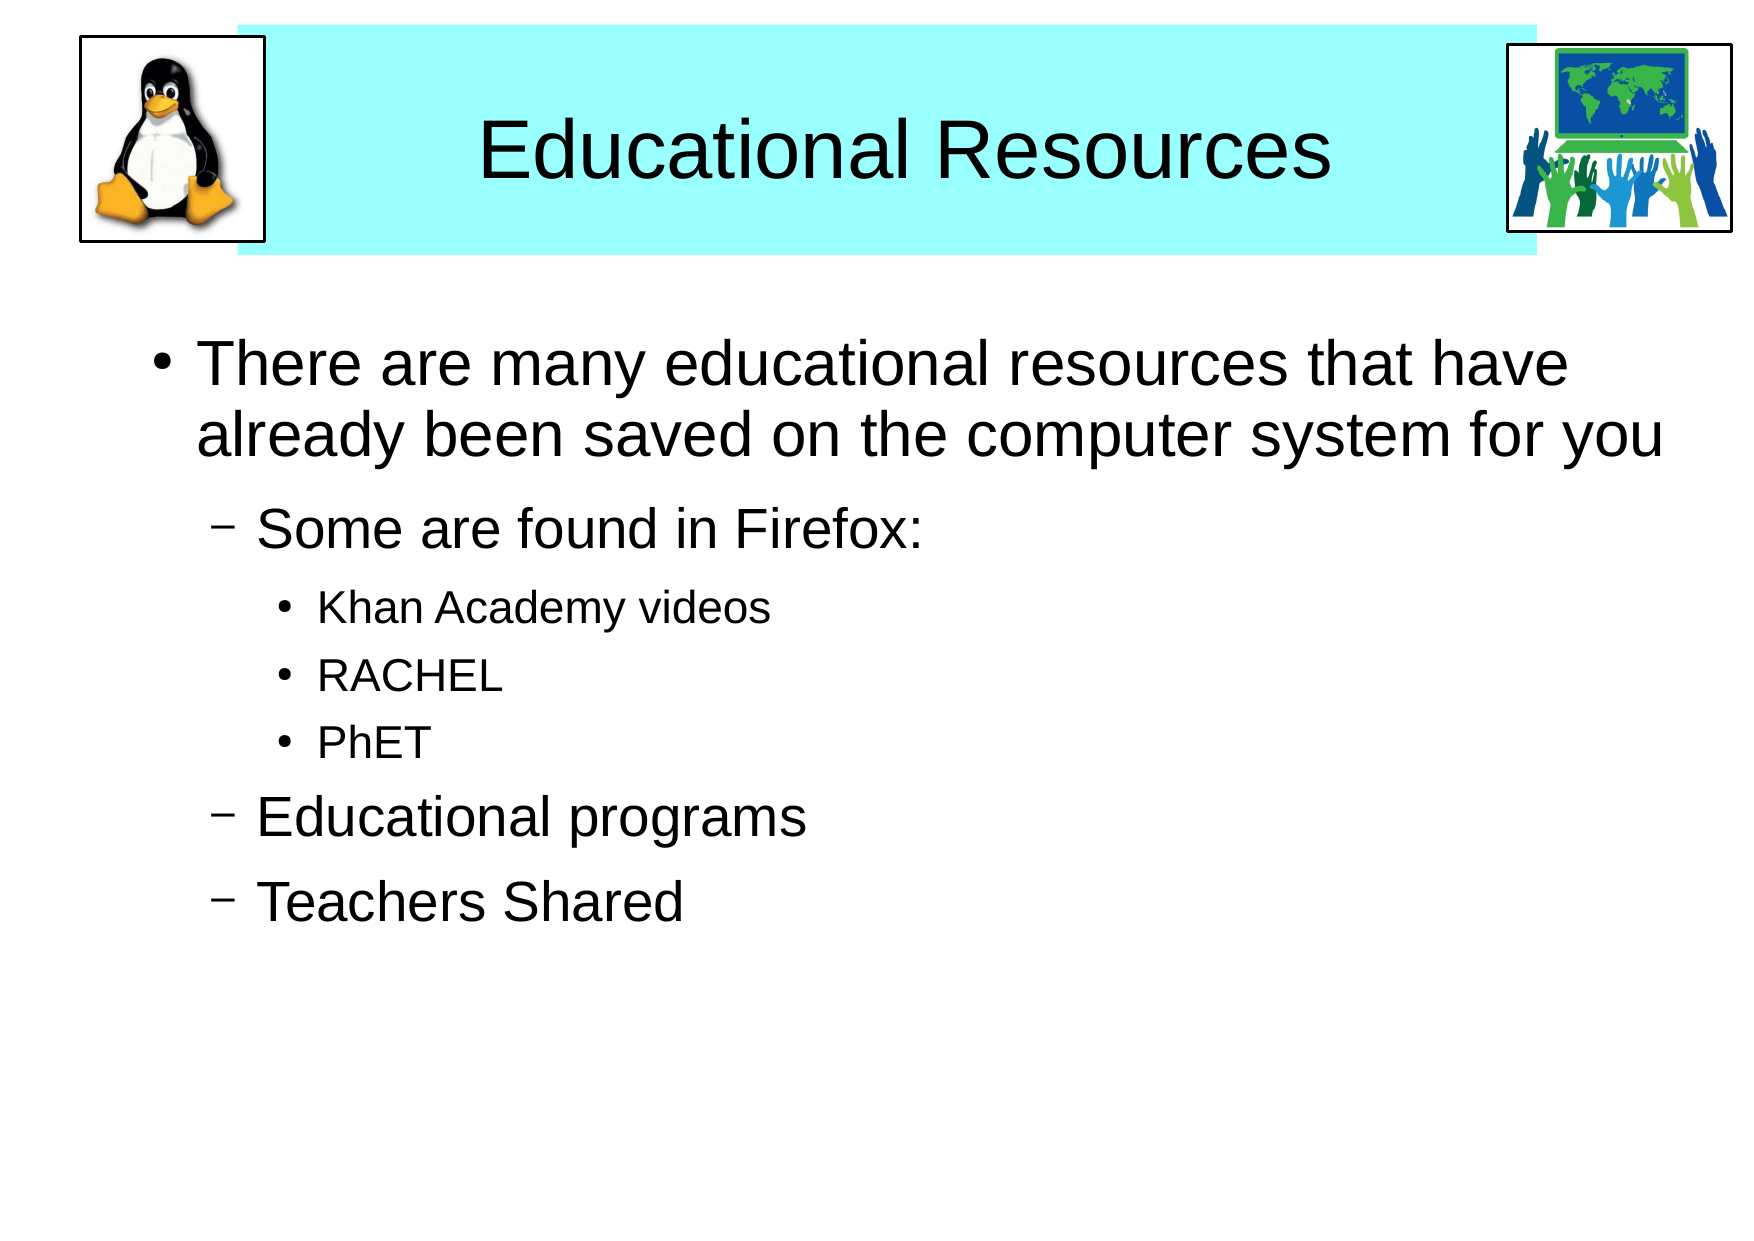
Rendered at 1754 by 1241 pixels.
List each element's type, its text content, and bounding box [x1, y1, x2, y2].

title Educational Resources [294, 47, 1516, 252]
picture [82, 38, 263, 240]
picture [1509, 46, 1730, 230]
list There are many educational resources that have already been saved on the computer system for you Some are found in Firefox: Khan Academy videos RACHEL PhET Educational programs Teachers Shared [136, 327, 1677, 992]
